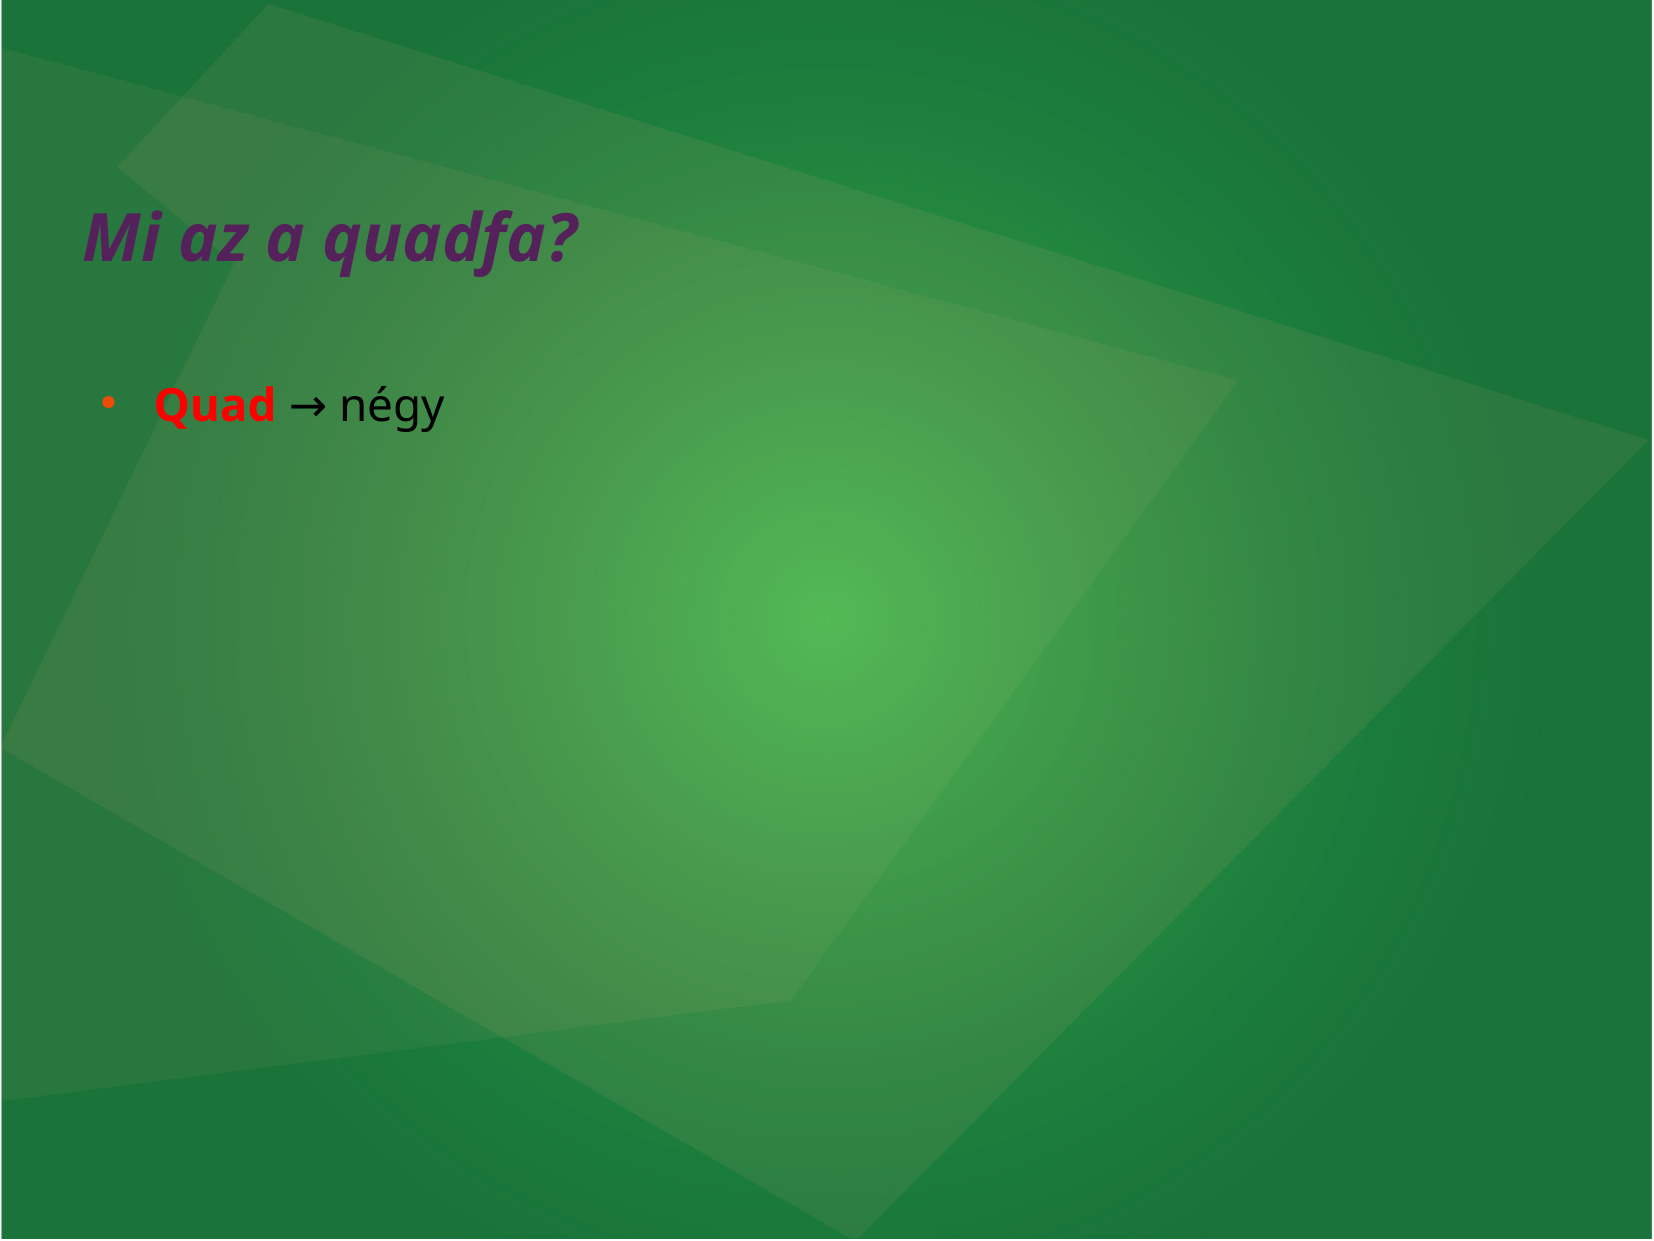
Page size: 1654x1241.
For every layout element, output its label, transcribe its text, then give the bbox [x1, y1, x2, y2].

picture [0, 0, 1652, 1241]
list Quad → négy [82, 372, 1571, 1013]
title Mi az a quadfa? [82, 139, 1571, 332]
